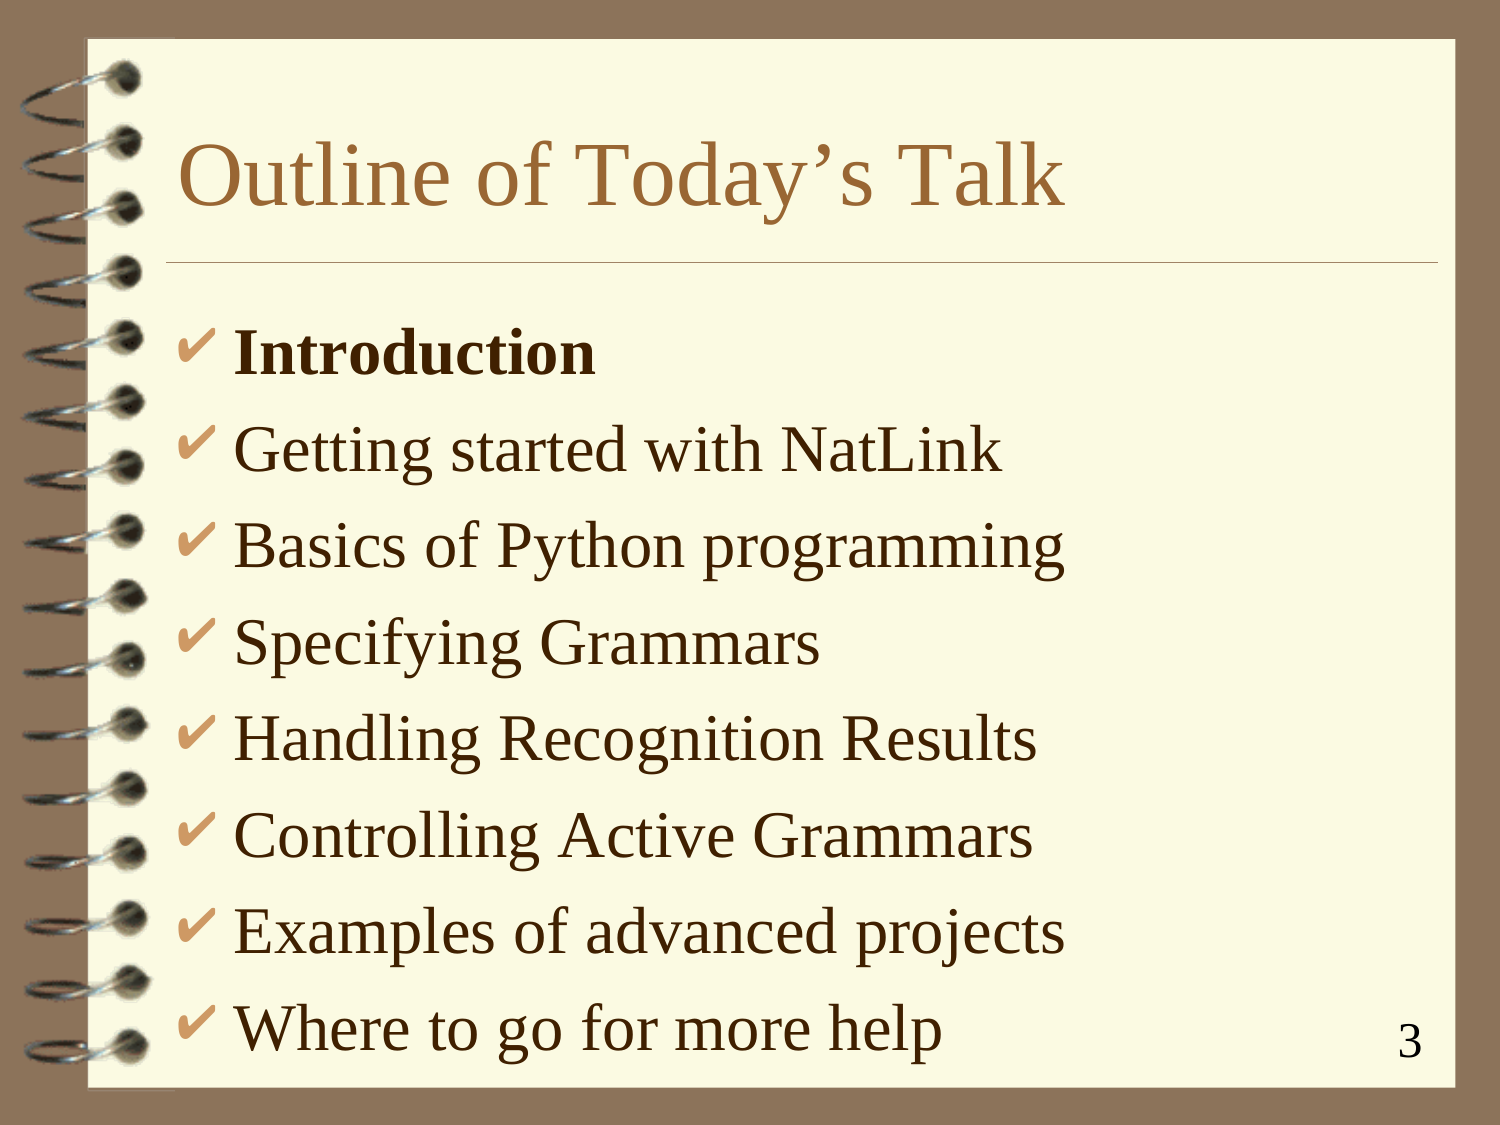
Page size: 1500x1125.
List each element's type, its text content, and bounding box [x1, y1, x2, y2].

title Outline of Today’s Talk [162, 74, 1438, 263]
picture [0, 0, 175, 1125]
list Introduction Getting started with NatLink Basics of Python programming Specifying Grammars Handling Recognition Results Controlling Active Grammars Examples of advanced projects Where to go for more help [162, 299, 1438, 976]
